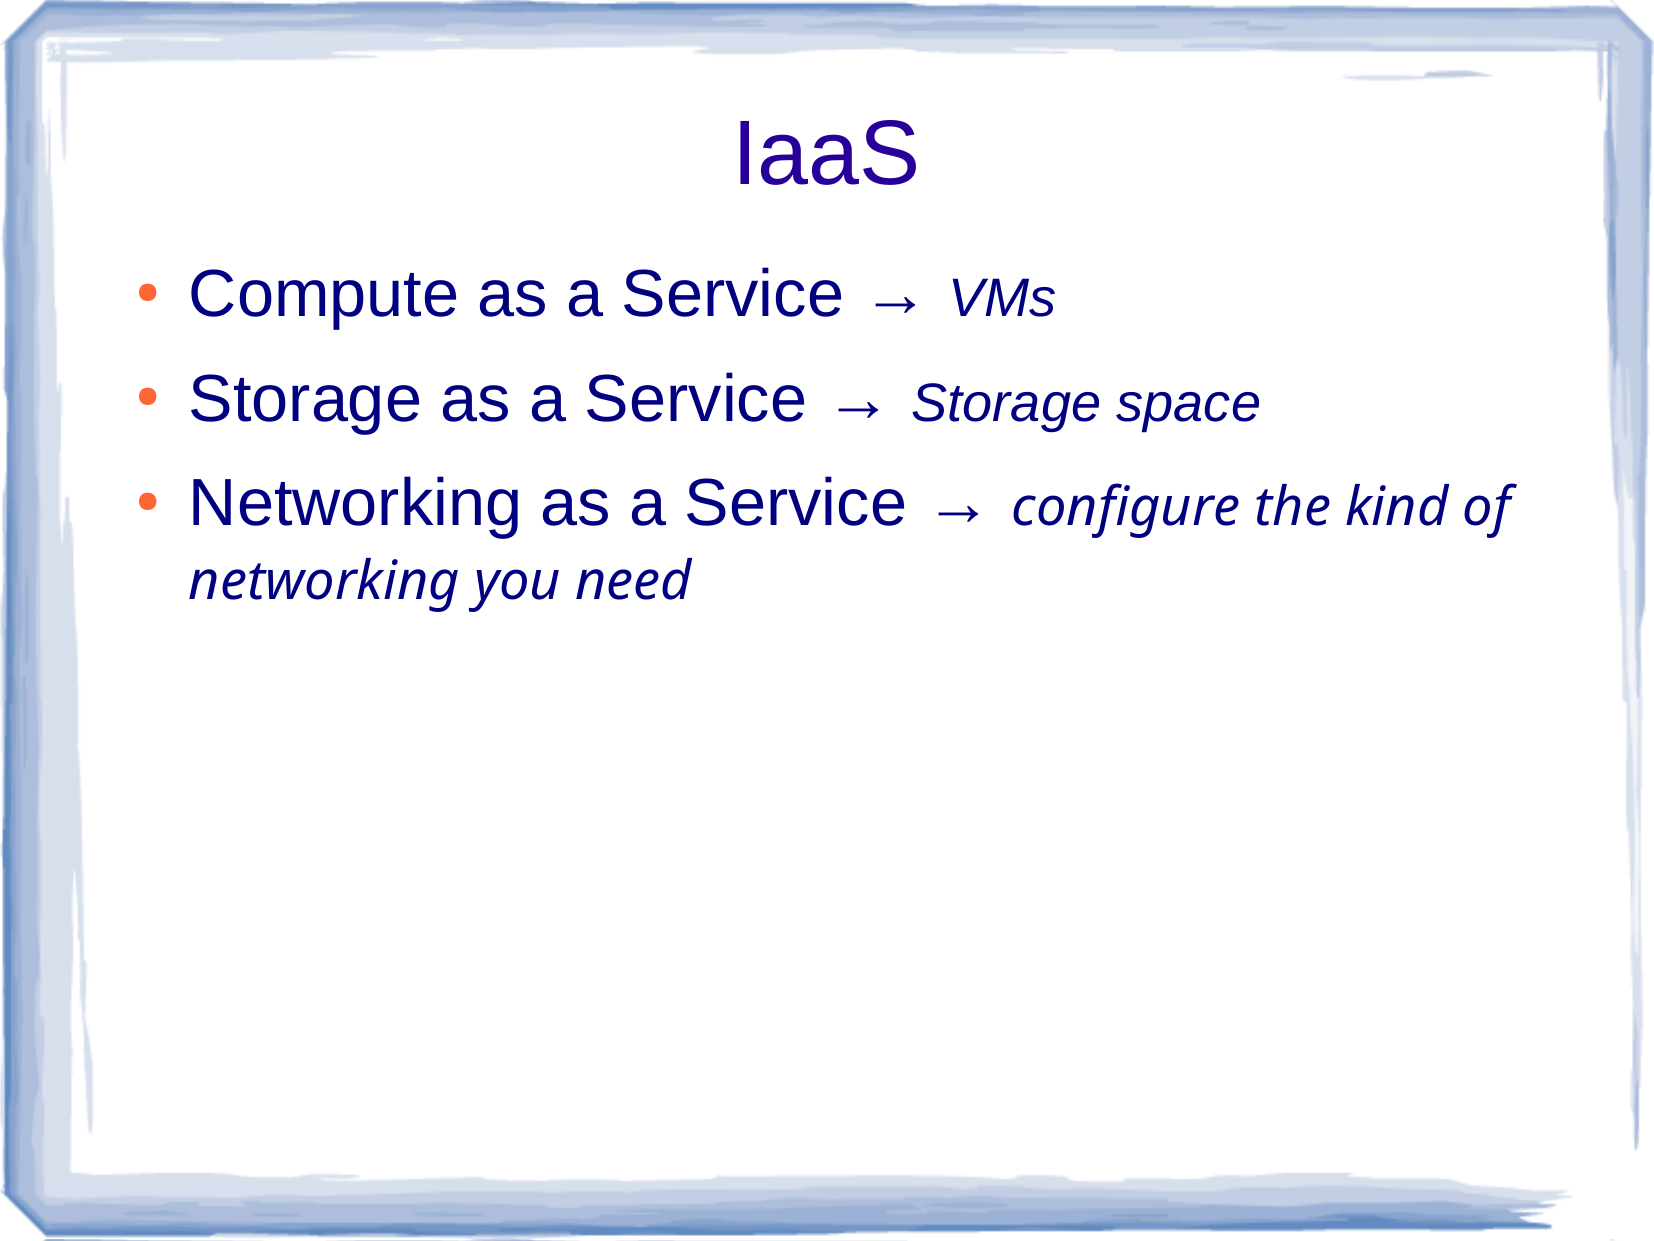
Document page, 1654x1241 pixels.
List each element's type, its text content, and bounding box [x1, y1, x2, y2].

title IaaS [82, 49, 1571, 257]
list Compute as a Service → VMs Storage as a Service → Storage space Networking as a Service → configure the kind of networking you need [118, 256, 1571, 1144]
picture [0, 0, 1654, 1241]
